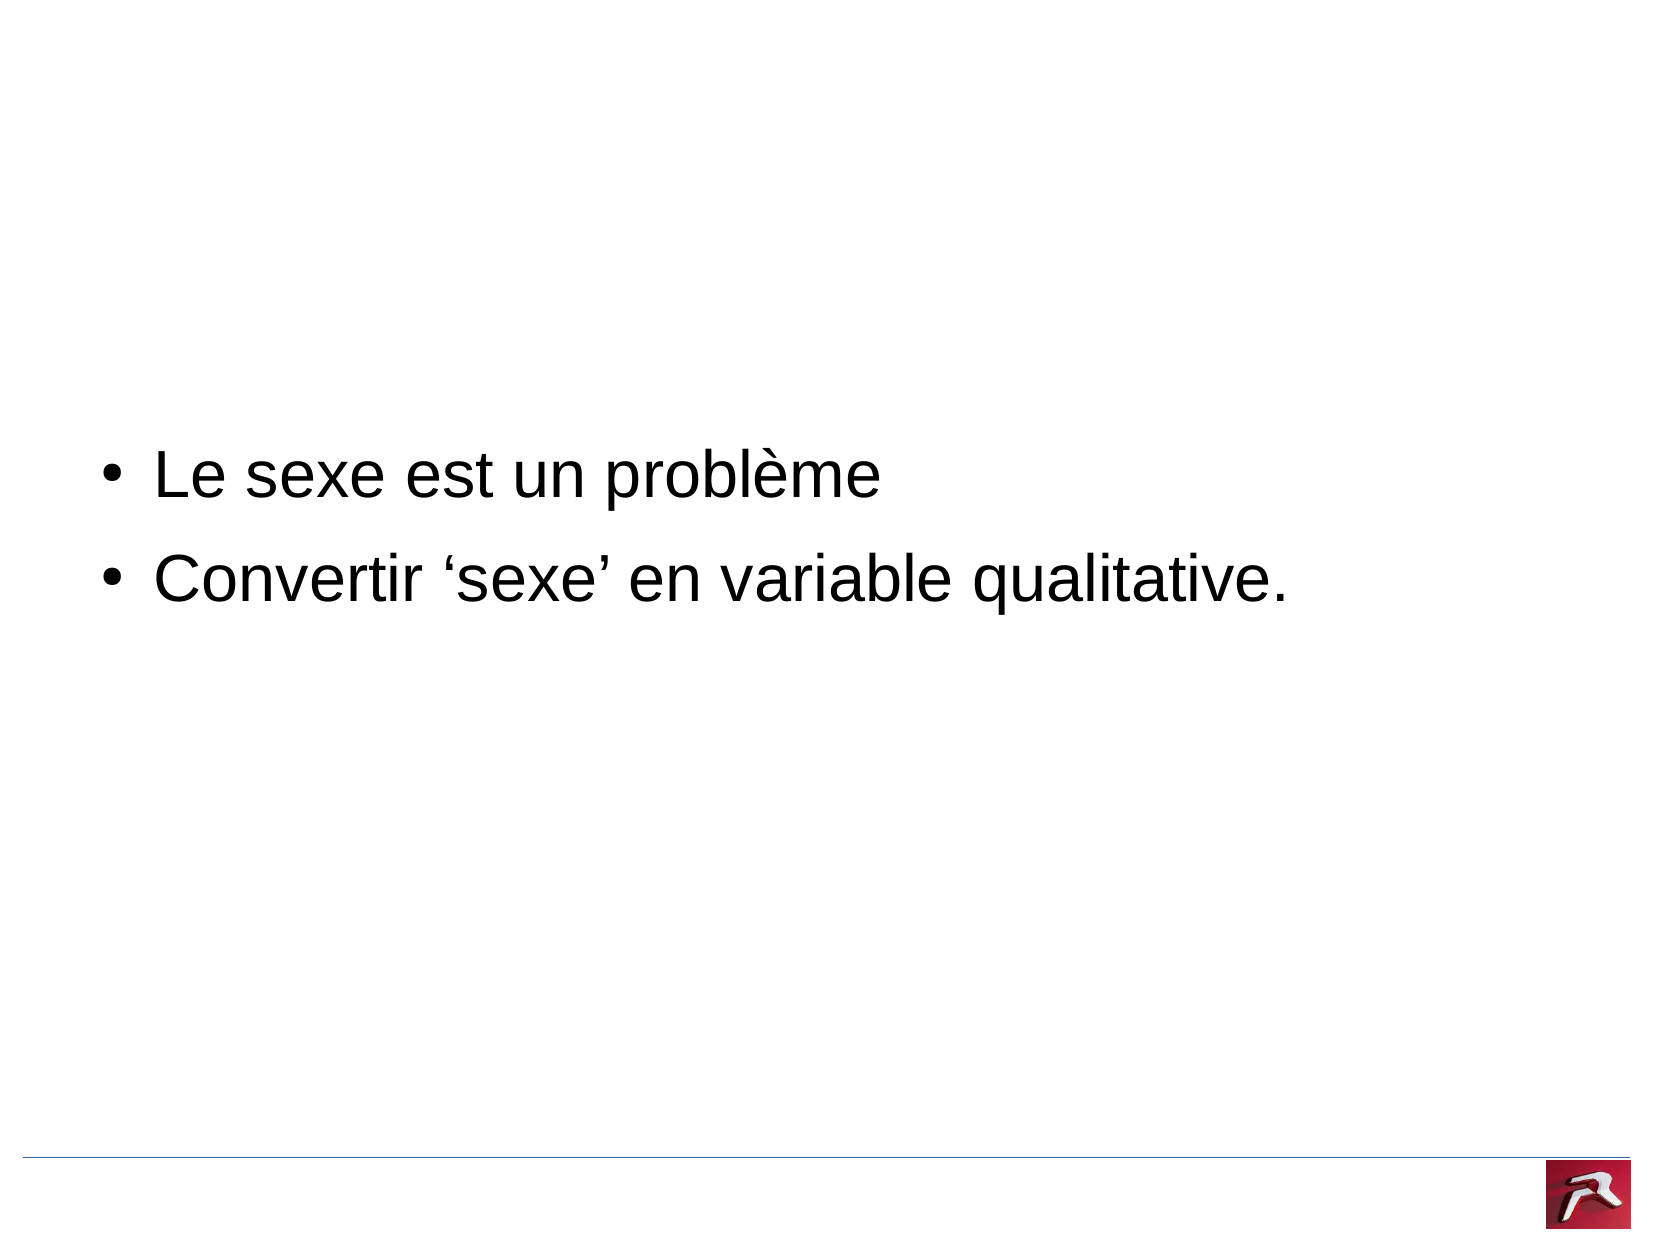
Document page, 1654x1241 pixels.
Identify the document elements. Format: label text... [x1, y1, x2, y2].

list Le sexe est un problème Convertir ‘sexe’ en variable qualitative. [82, 437, 1571, 1157]
picture [1546, 1160, 1631, 1229]
